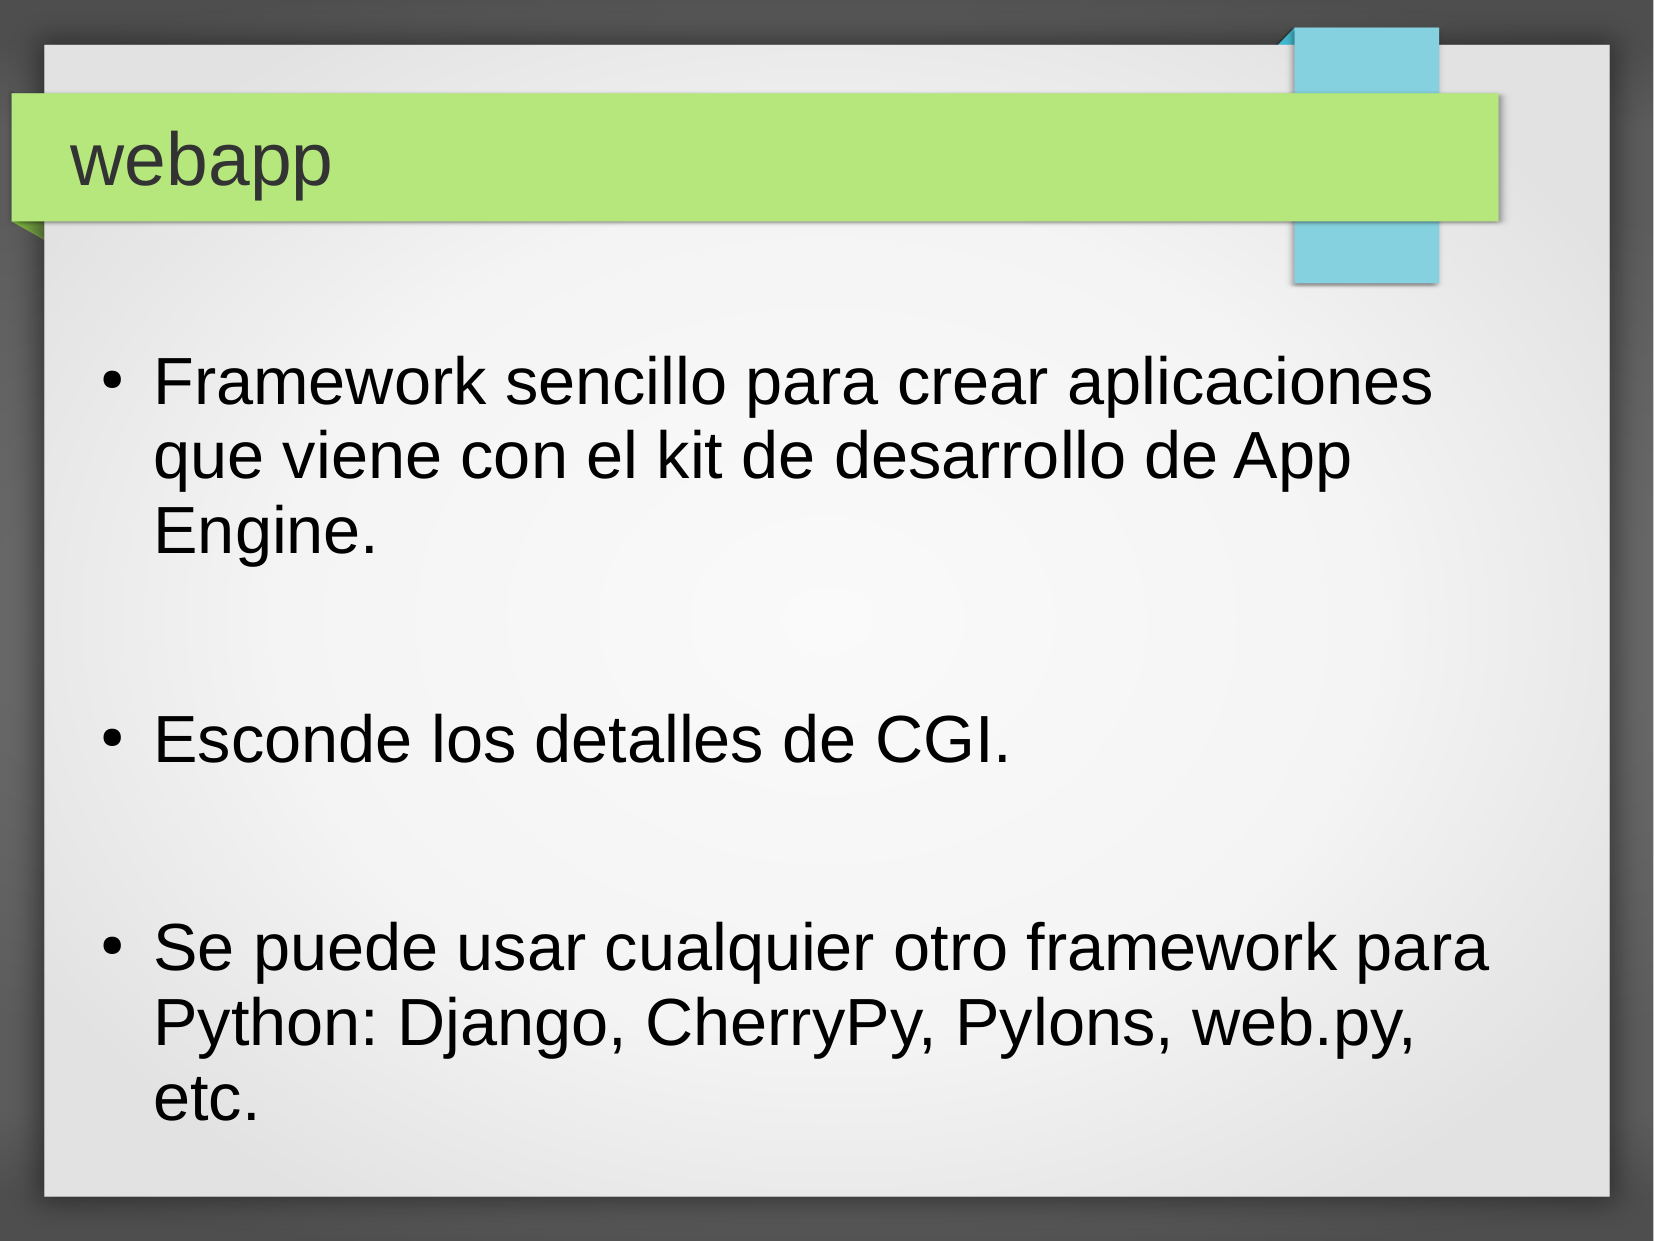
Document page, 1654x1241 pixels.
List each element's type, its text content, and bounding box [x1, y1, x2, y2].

list Framework sencillo para crear aplicaciones que viene con el kit de desarrollo de App Engine. Esconde los detalles de CGI. Se puede usar cualquier otro framework para Python: Django, CherryPy, Pylons, web.py, etc. [82, 343, 1538, 1146]
picture [0, 0, 1654, 1241]
title webapp [70, 106, 1229, 213]
